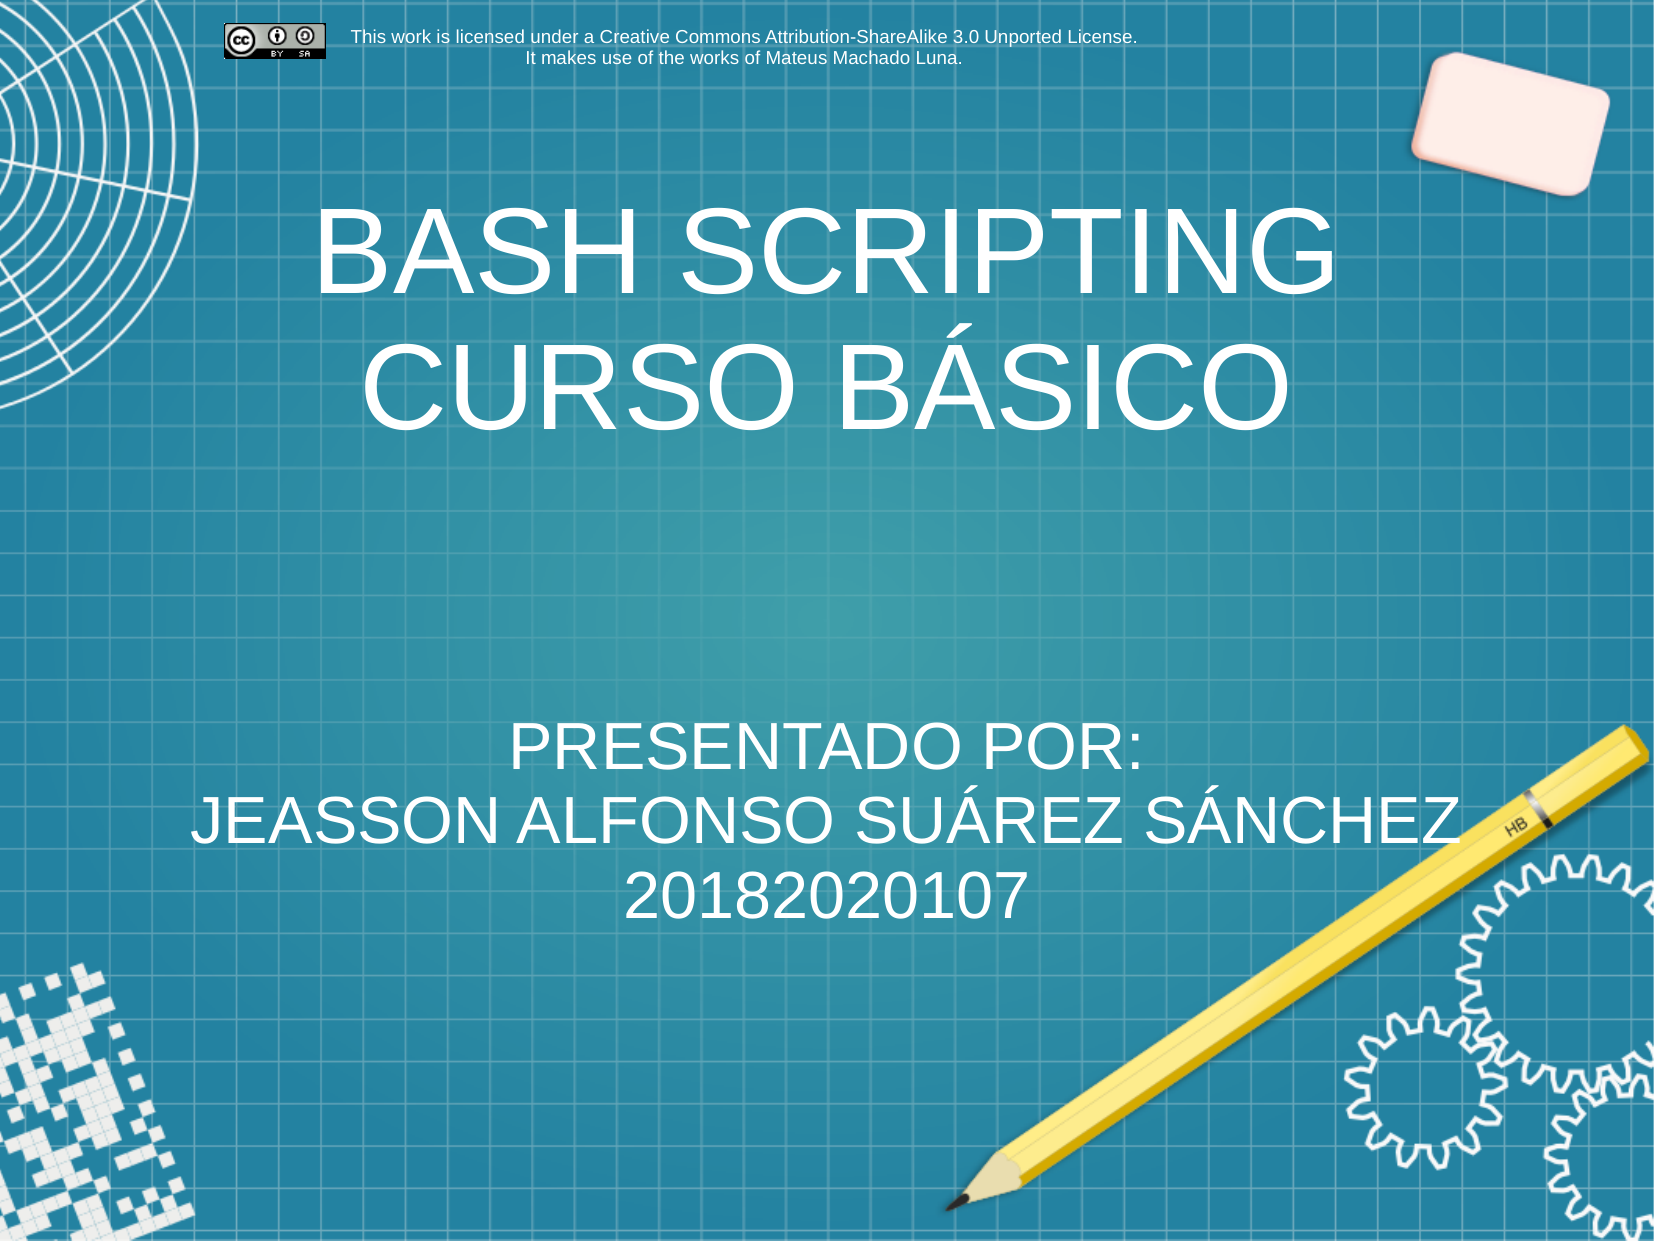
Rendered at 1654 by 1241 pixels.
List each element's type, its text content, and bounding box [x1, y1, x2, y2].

title BASH SCRIPTING CURSO BÁSICO [82, 177, 1571, 461]
title This work is licensed under a Creative Commons Attribution-ShareAlike 3.0 Unported License. It makes use of the works of Mateus Machado Luna. [129, 0, 1359, 95]
picture [0, 0, 1654, 1241]
subtitle PRESENTADO POR: JEASSON ALFONSO SUÁREZ SÁNCHEZ 20182020107 [82, 519, 1571, 1123]
